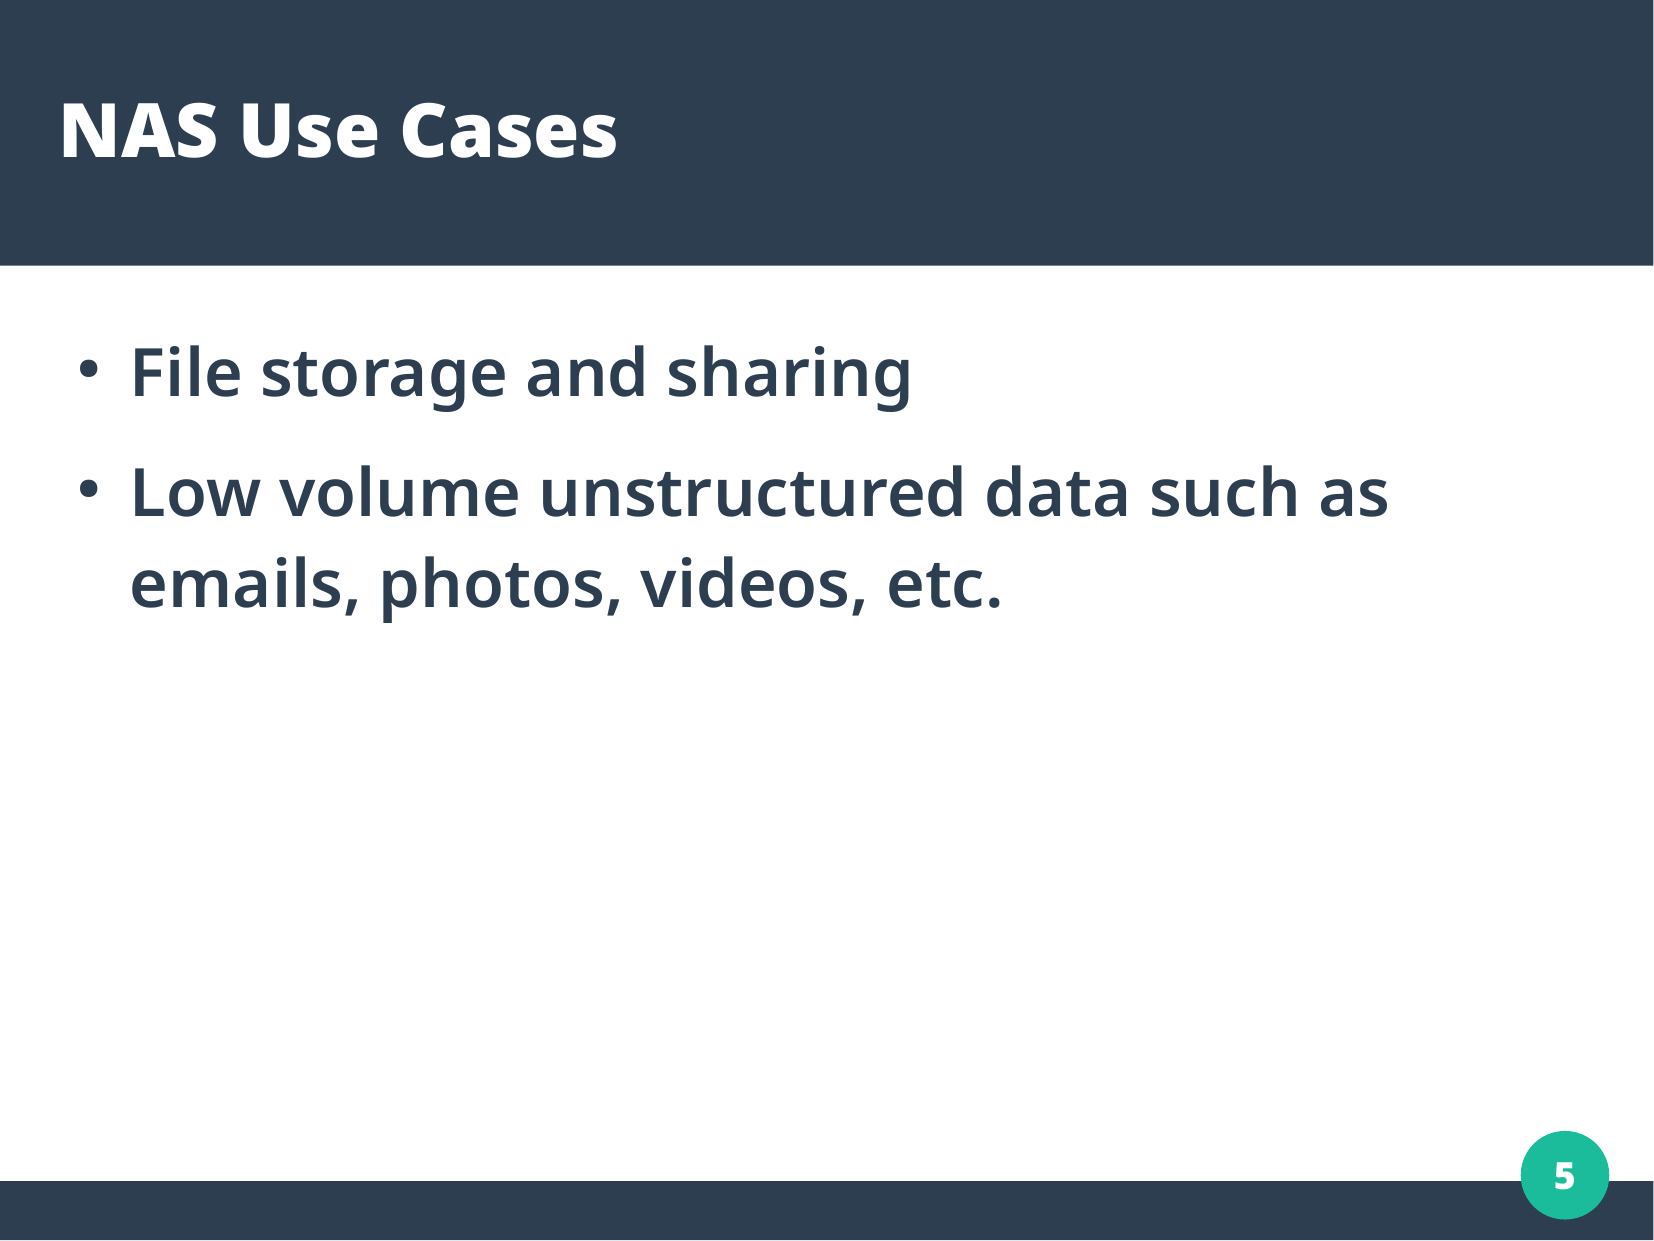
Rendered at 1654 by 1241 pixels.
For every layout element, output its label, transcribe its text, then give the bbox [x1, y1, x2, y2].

list File storage and sharing Low volume unstructured data such as emails, photos, videos, etc. [59, 324, 1595, 1152]
title NAS Use Cases [59, 49, 1595, 207]
